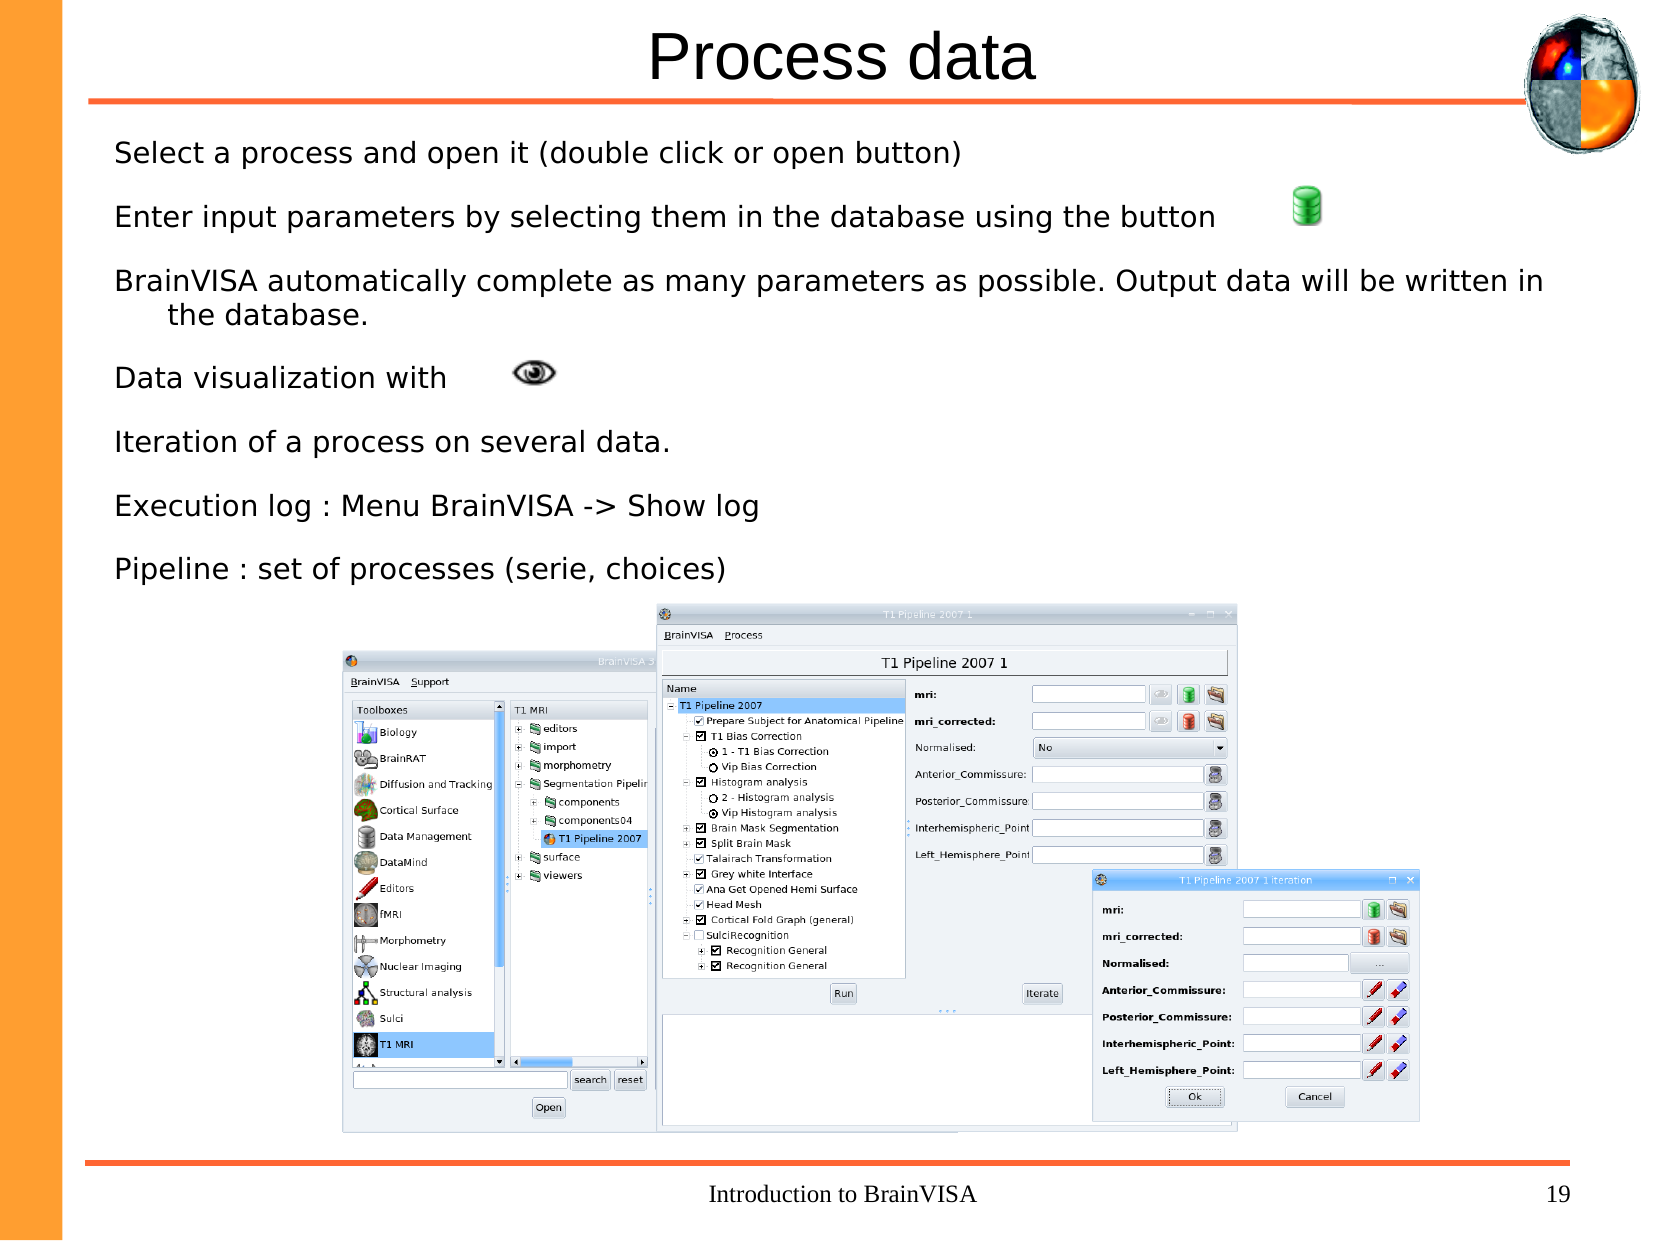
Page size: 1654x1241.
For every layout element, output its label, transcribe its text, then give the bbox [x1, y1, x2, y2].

picture [335, 603, 1429, 1135]
list Select a process and open it (double click or open button) Enter input parameters by selecting them in the database using the button BrainVISA automatically complete as many parameters as possible. Output data will be written in the database. Data visualization with Iteration of a process on several data. Execution log : Menu BrainVISA -> Show log Pipeline : set of processes (serie, choices) [96, 136, 1571, 1108]
picture [509, 350, 560, 400]
picture [1285, 184, 1327, 226]
picture [1523, 13, 1642, 156]
title Process data [86, 15, 1598, 98]
